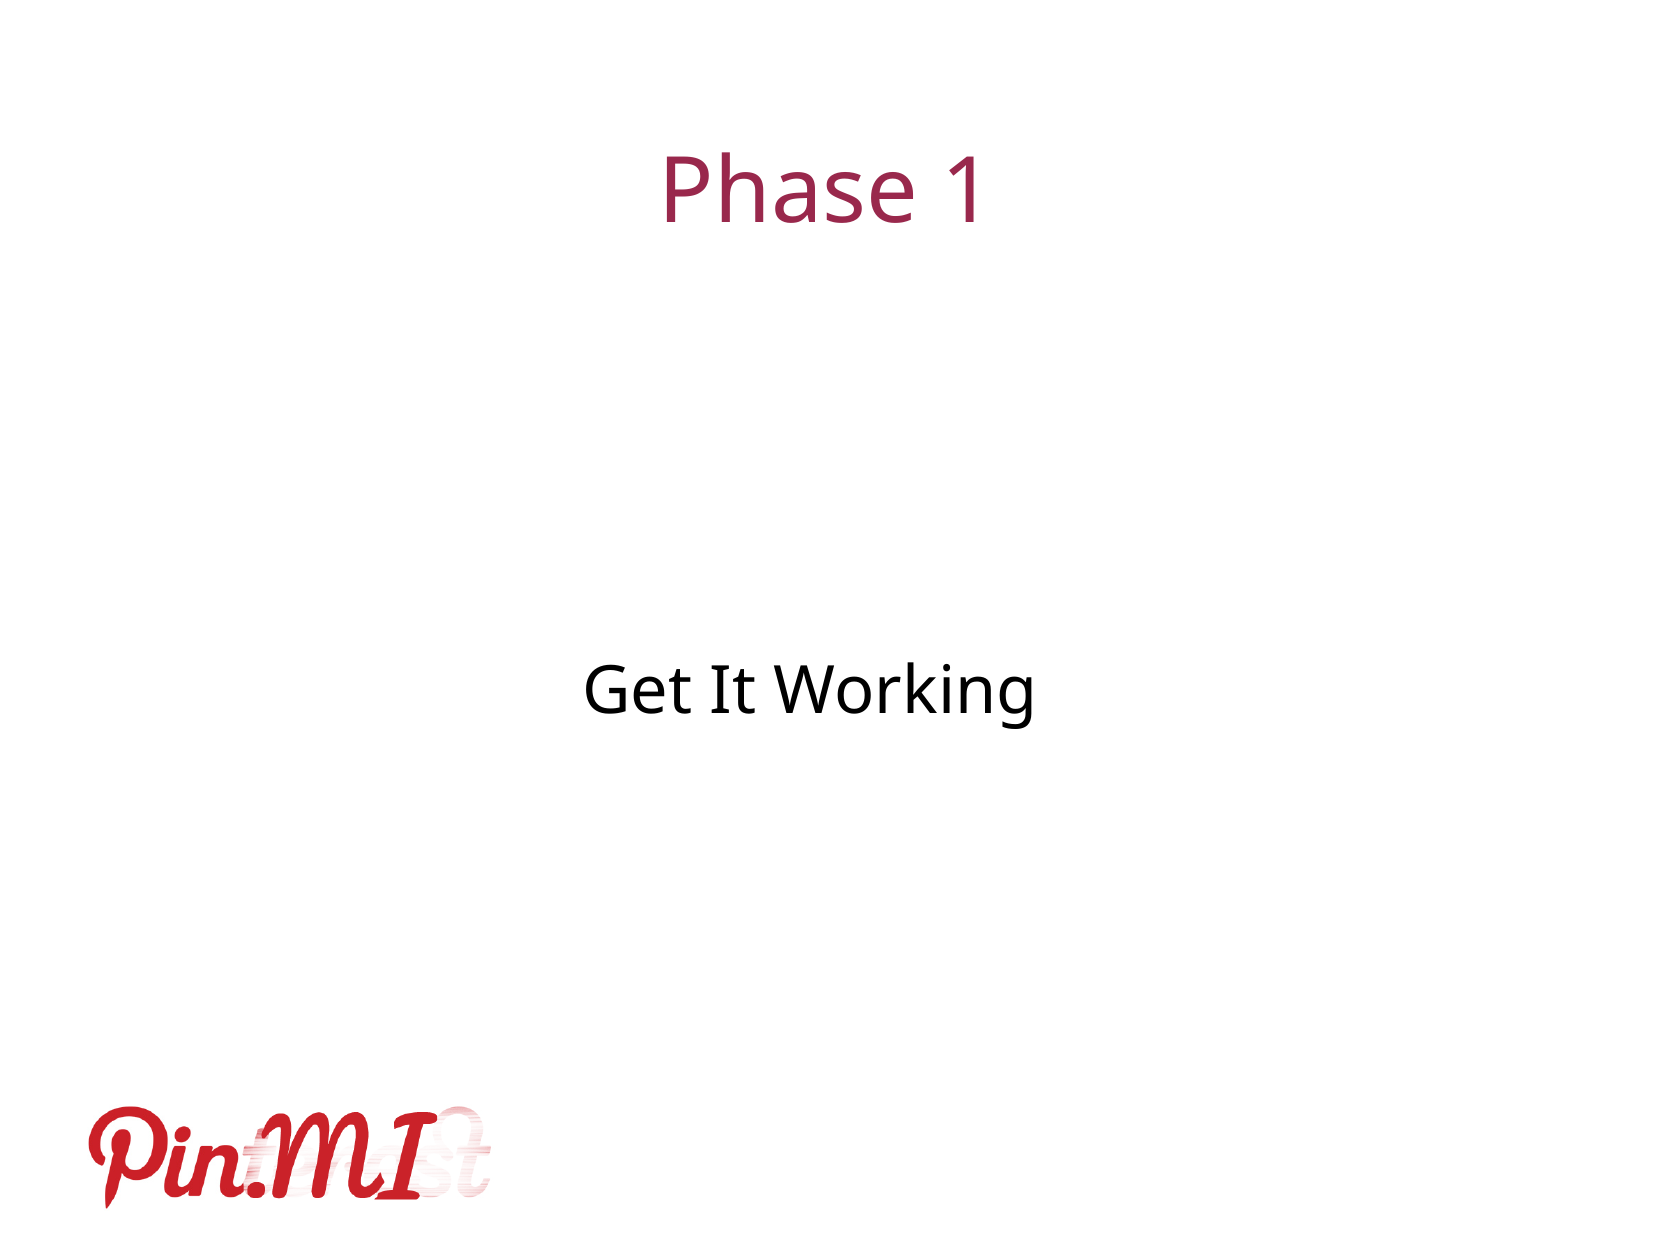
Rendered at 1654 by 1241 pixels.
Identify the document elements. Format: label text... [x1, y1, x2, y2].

picture [82, 1099, 497, 1216]
subtitle Get It Working [82, 366, 1538, 1010]
title Phase 1 [82, 49, 1571, 343]
